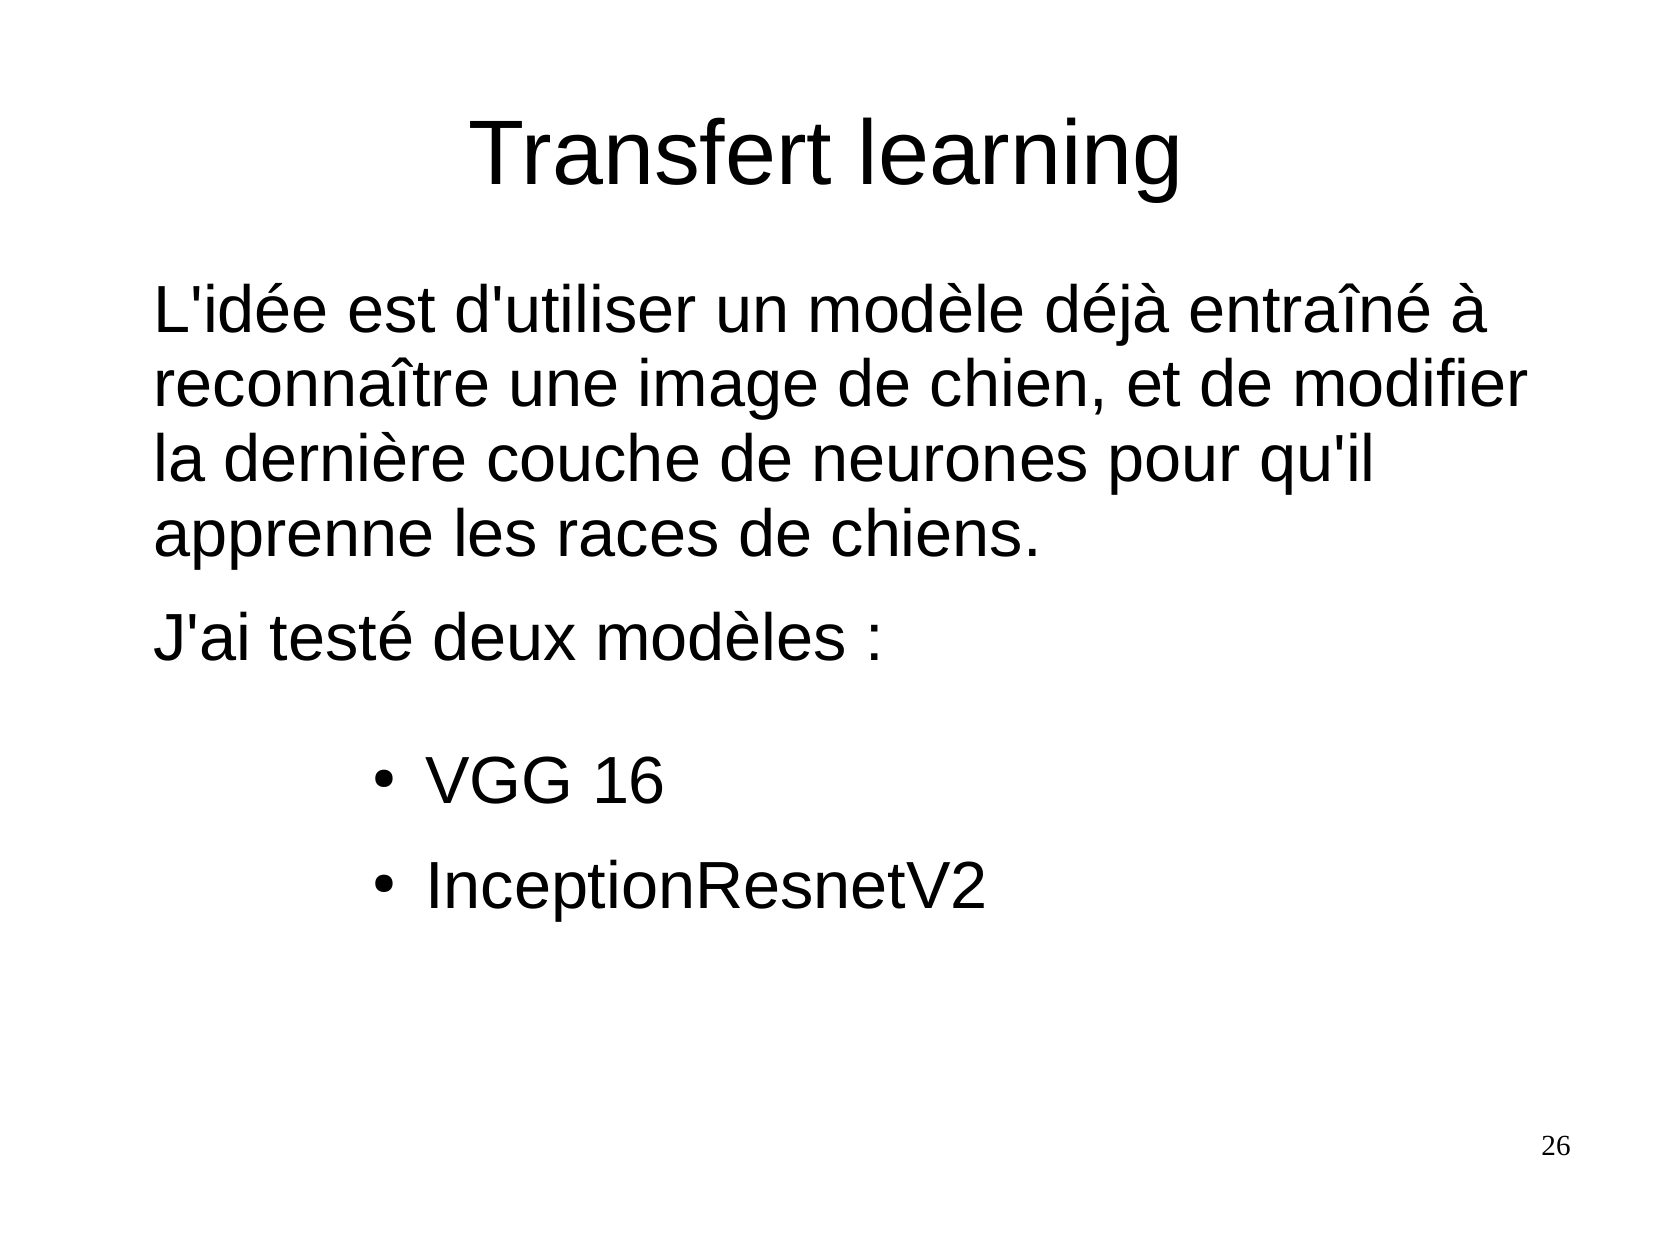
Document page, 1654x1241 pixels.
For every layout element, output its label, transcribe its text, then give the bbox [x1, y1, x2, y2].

list VGG 16 InceptionResnetV2 [354, 743, 1654, 1134]
title Transfert learning [82, 49, 1571, 257]
list L'idée est d'utiliser un modèle déjà entraîné à reconnaître une image de chien, et de modifier la dernière couche de neurones pour qu'il apprenne les races de chiens. J'ai testé deux modèles : [82, 271, 1571, 676]
